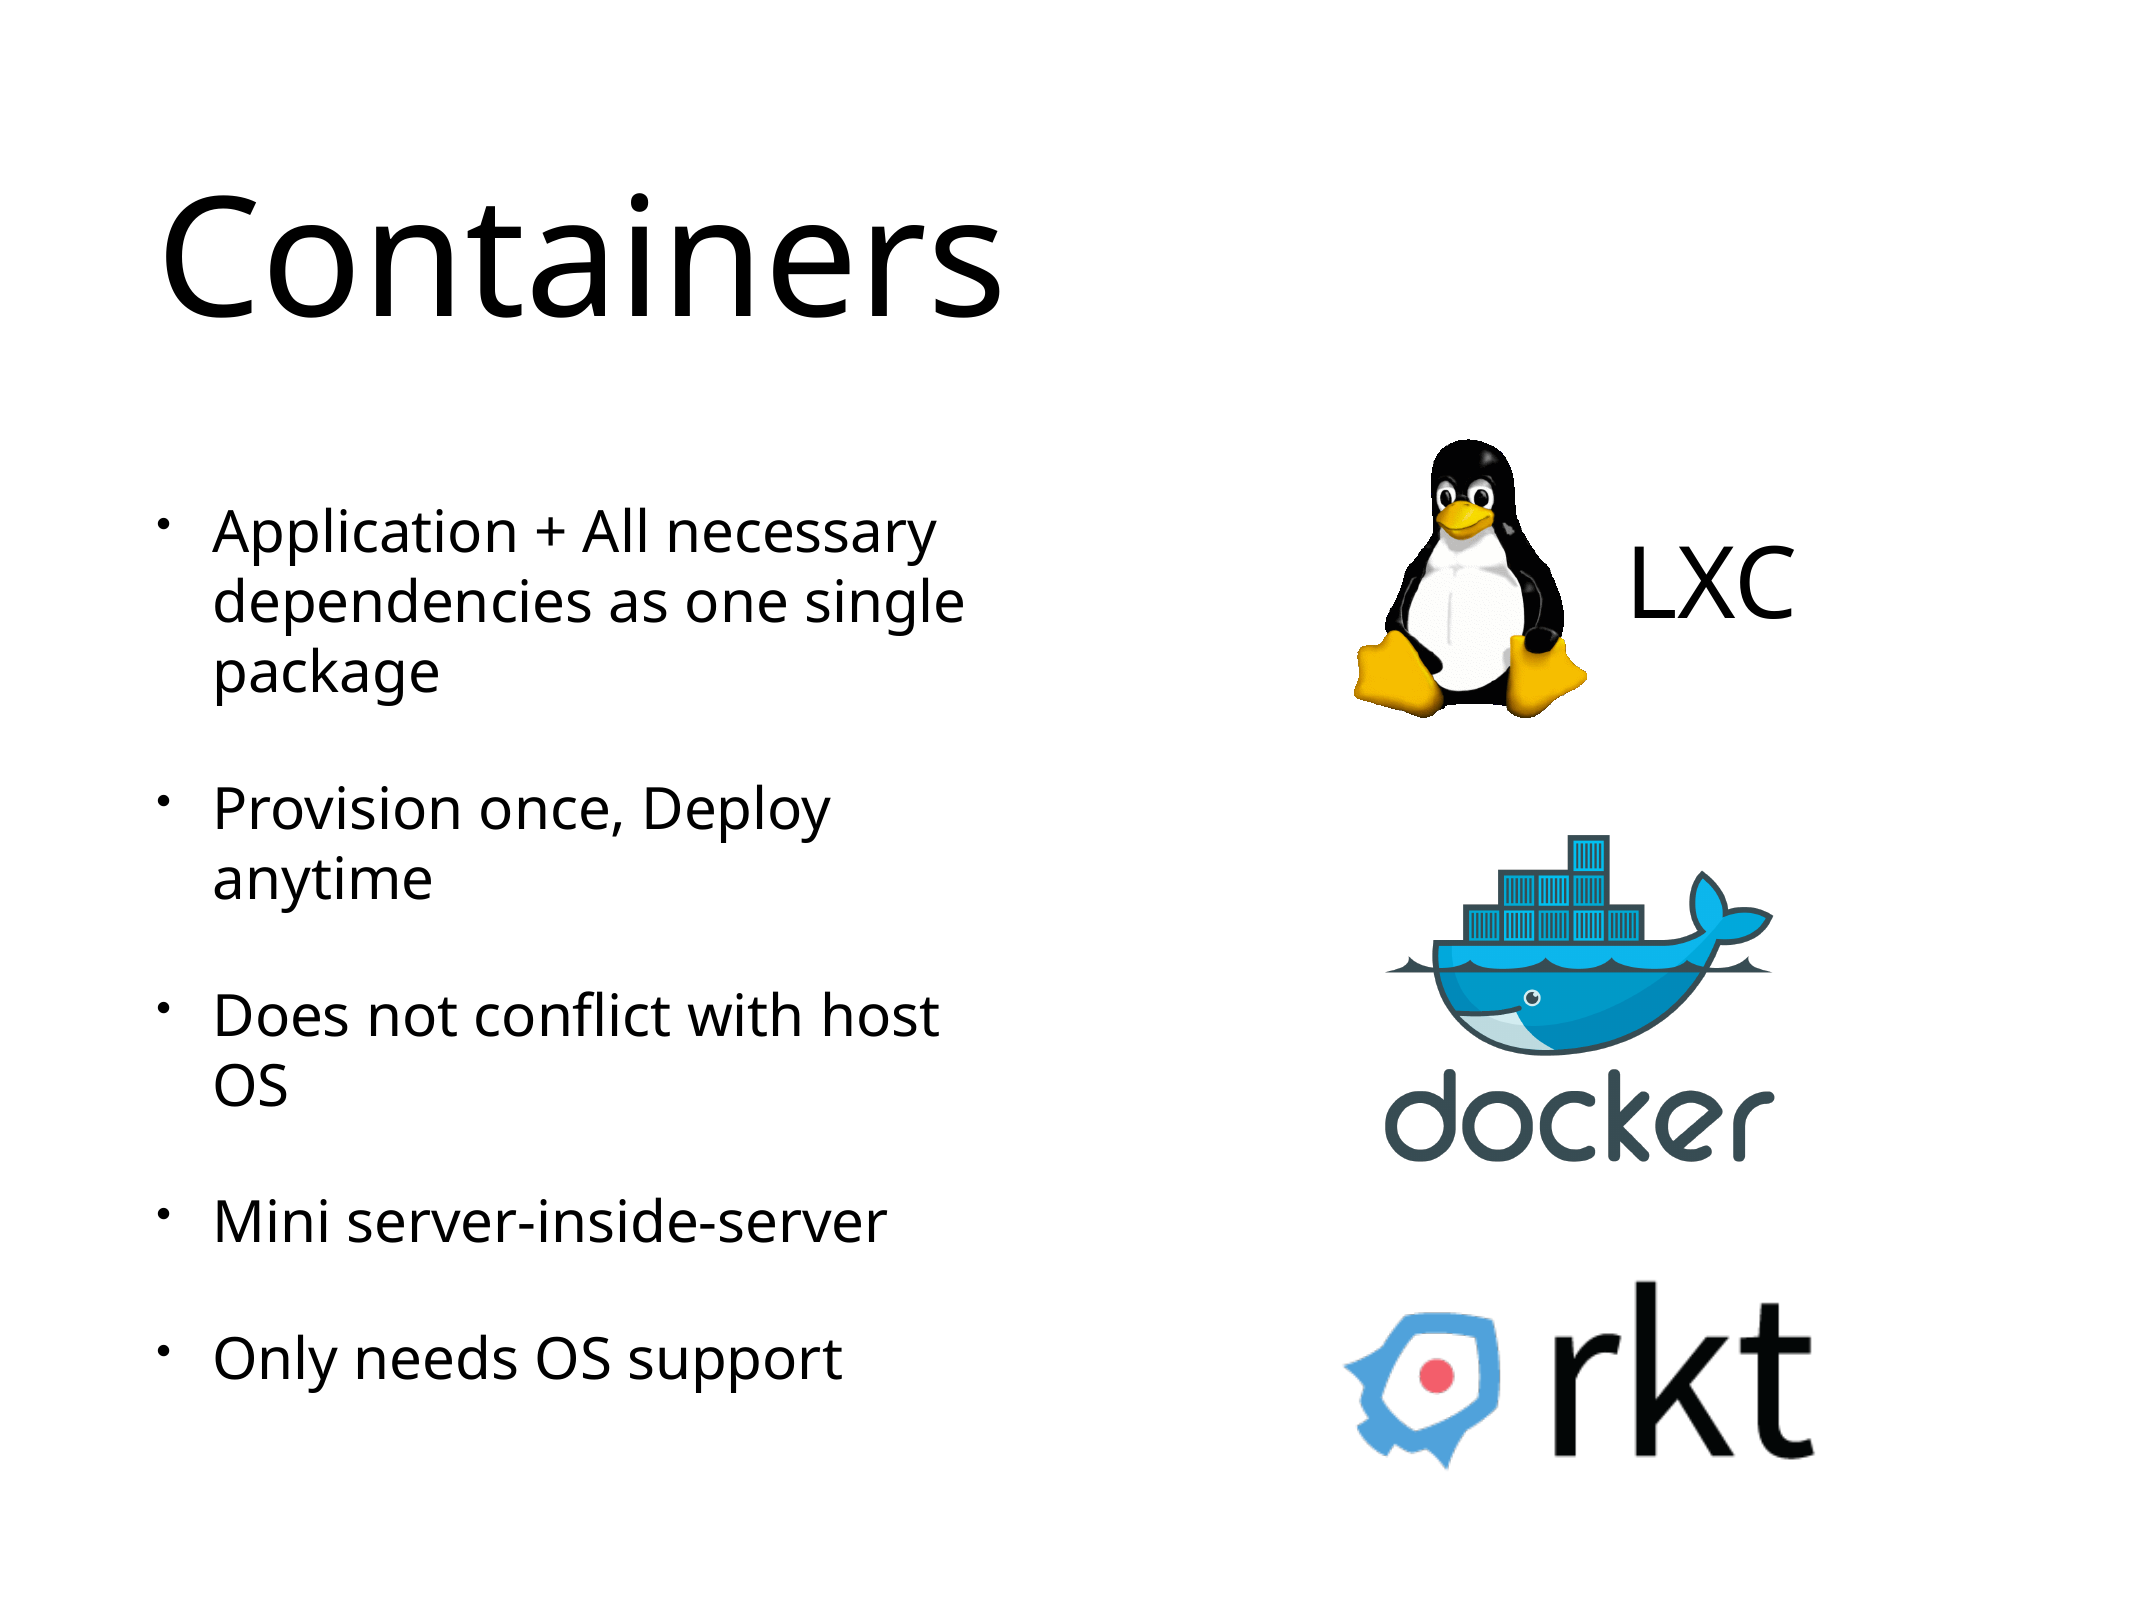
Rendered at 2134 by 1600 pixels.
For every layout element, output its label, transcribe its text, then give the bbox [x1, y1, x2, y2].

text_box LXC [1617, 510, 1807, 647]
picture [1313, 763, 1843, 1236]
title Containers [156, 72, 1978, 428]
list Application + All necessary dependencies as one single package Provision once, Deploy anytime Does not conflict with host OS Mini server-inside-server Only needs OS support [156, 427, 1032, 1459]
picture [1346, 431, 1594, 726]
picture [1337, 1273, 1819, 1477]
